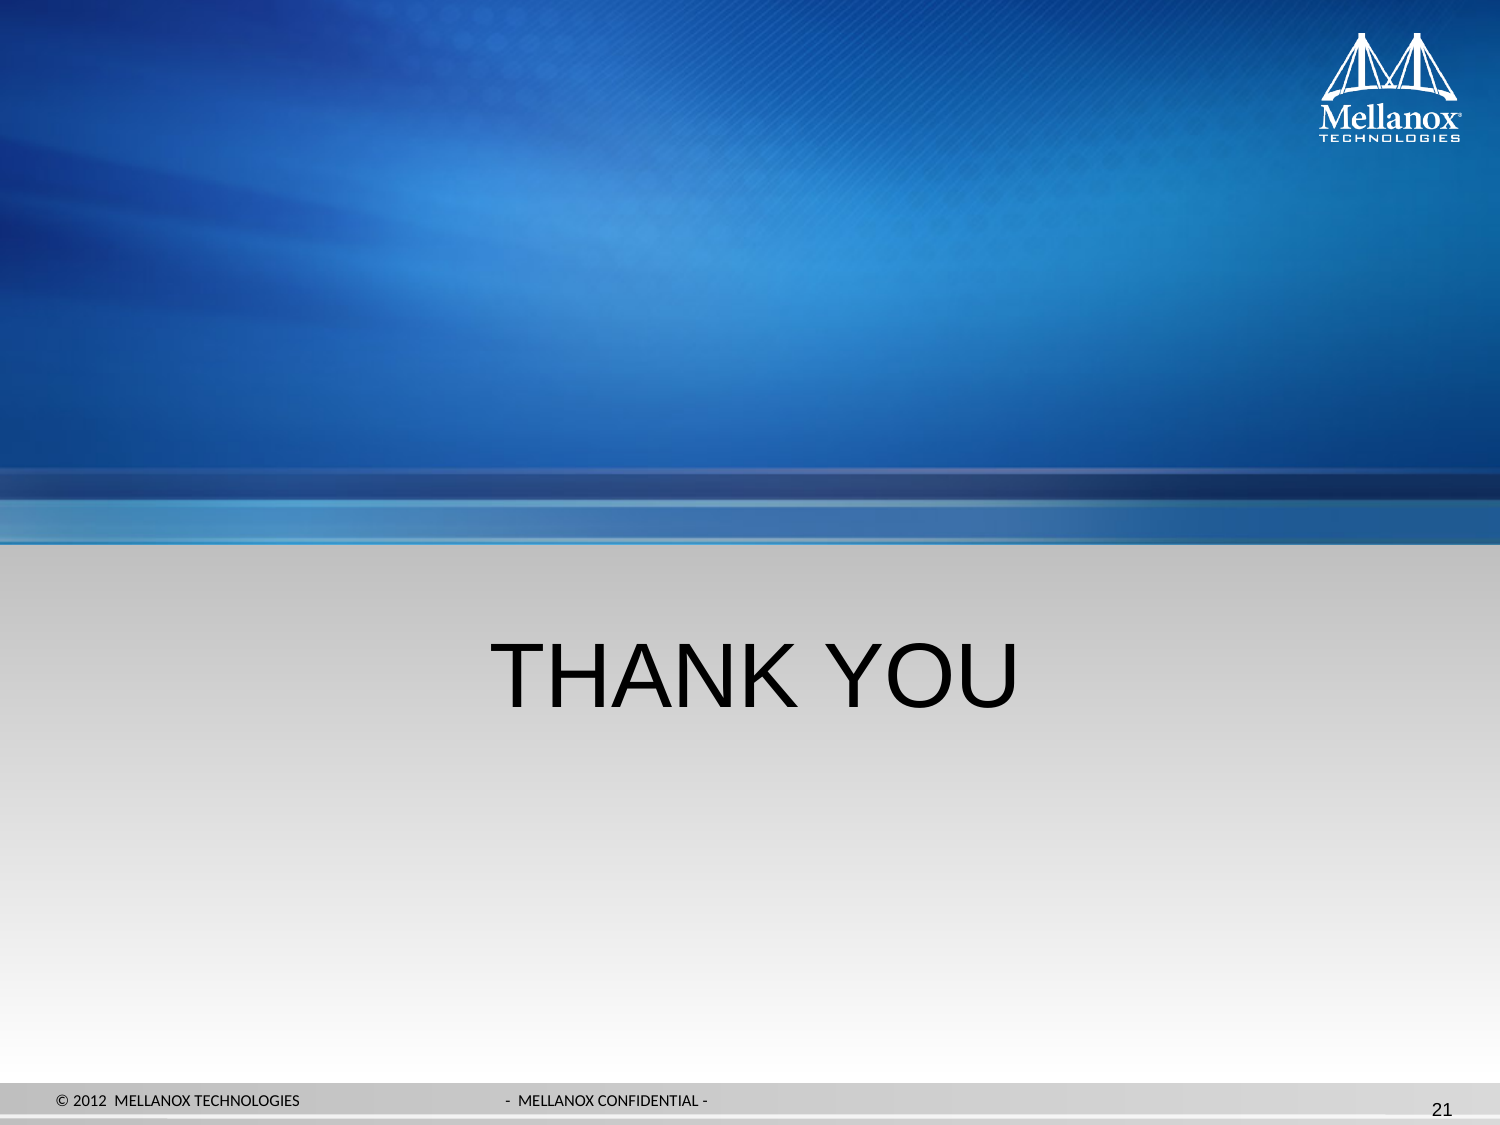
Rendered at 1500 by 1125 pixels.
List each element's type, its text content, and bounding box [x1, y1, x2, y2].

title THANK YOU [118, 600, 1394, 709]
picture [0, 0, 1500, 545]
